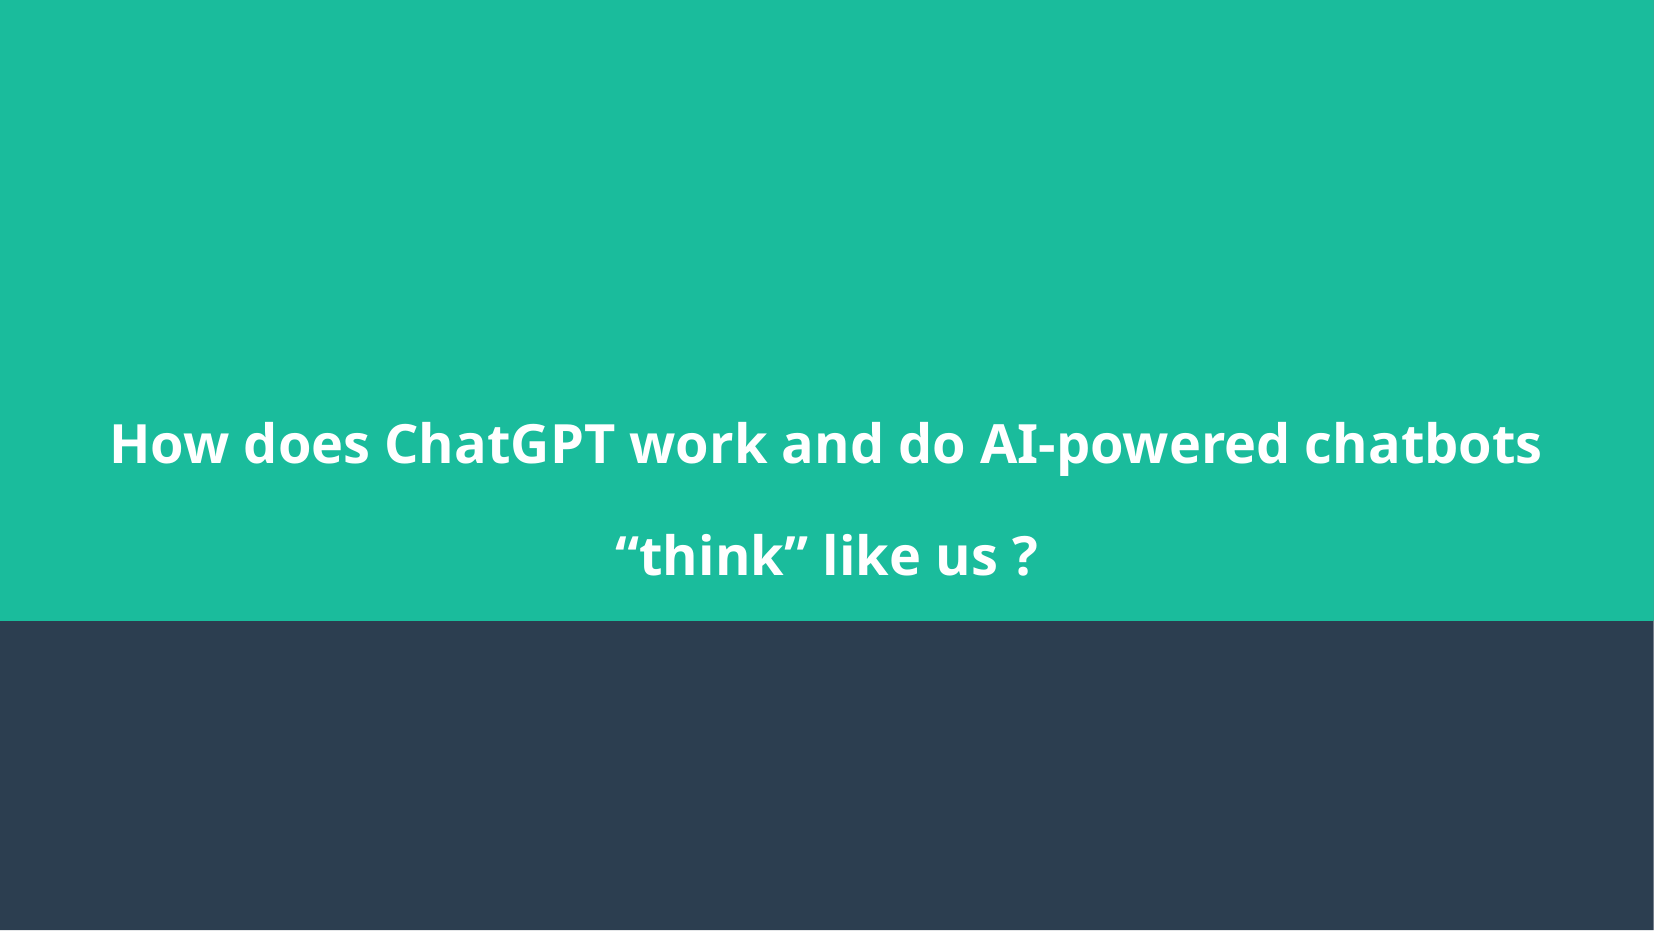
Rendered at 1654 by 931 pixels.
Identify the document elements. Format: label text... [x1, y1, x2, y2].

title How does ChatGPT work and do AI-powered chatbots “think” like us ? [59, 368, 1595, 591]
